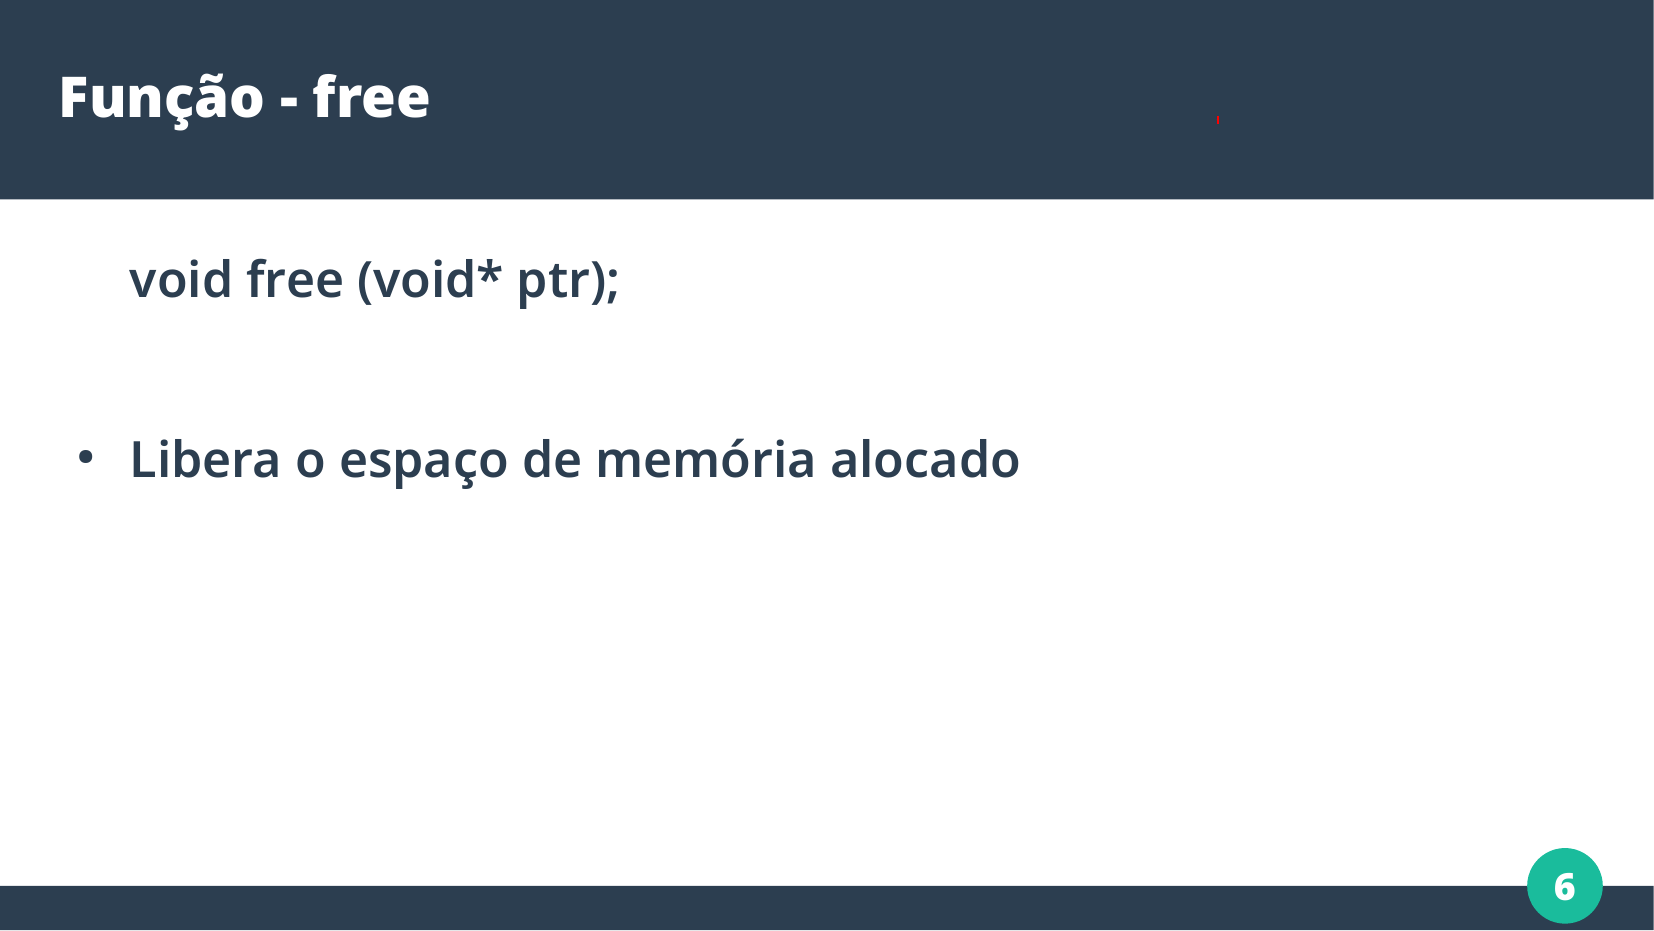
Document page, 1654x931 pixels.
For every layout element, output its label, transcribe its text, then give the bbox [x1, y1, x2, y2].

title Função - free [59, 37, 1595, 155]
list void free (void* ptr); Libera o espaço de memória alocado [59, 243, 1595, 864]
